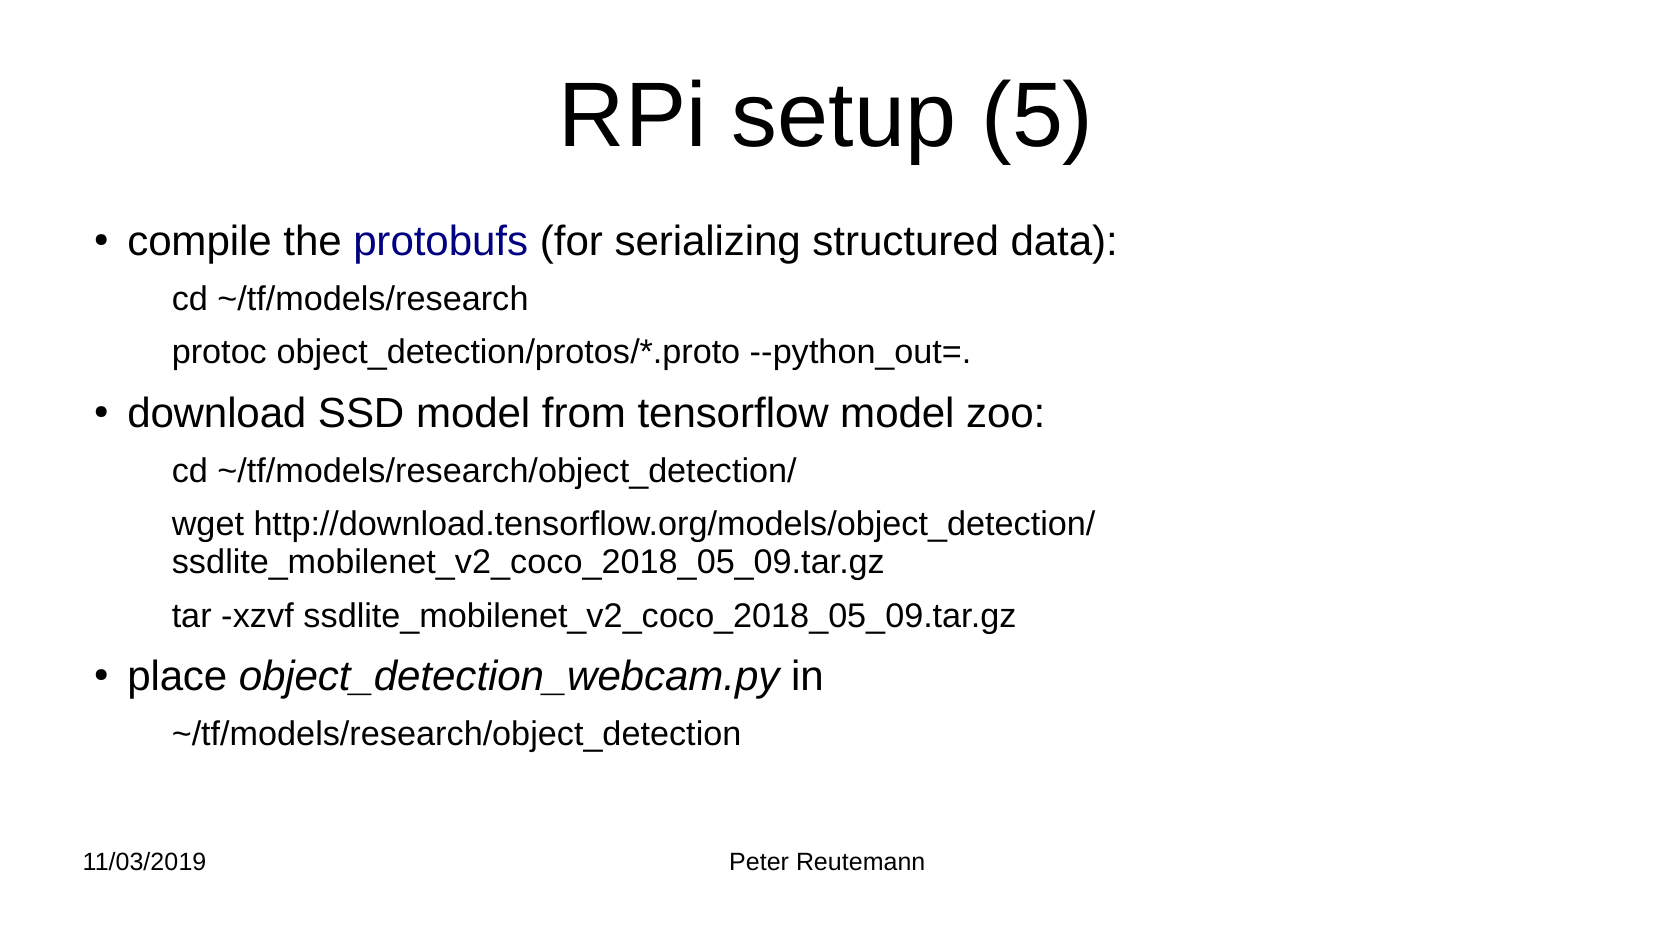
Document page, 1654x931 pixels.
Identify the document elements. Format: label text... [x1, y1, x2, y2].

list compile the protobufs (for serializing structured data): cd ~/tf/models/research protoc object_detection/protos/*.proto --python_out=. download SSD model from tensorflow model zoo: cd ~/tf/models/research/object_detection/ wget http://download.tensorflow.org/models/object_detection/ssdlite_mobilenet_v2_coco_2018_05_09.tar.gz tar -xzvf ssdlite_mobilenet_v2_coco_2018_05_09.tar.gz place object_detection_webcam.py in ~/tf/models/research/object_detection [82, 217, 1571, 758]
title RPi setup (5) [82, 37, 1571, 193]
